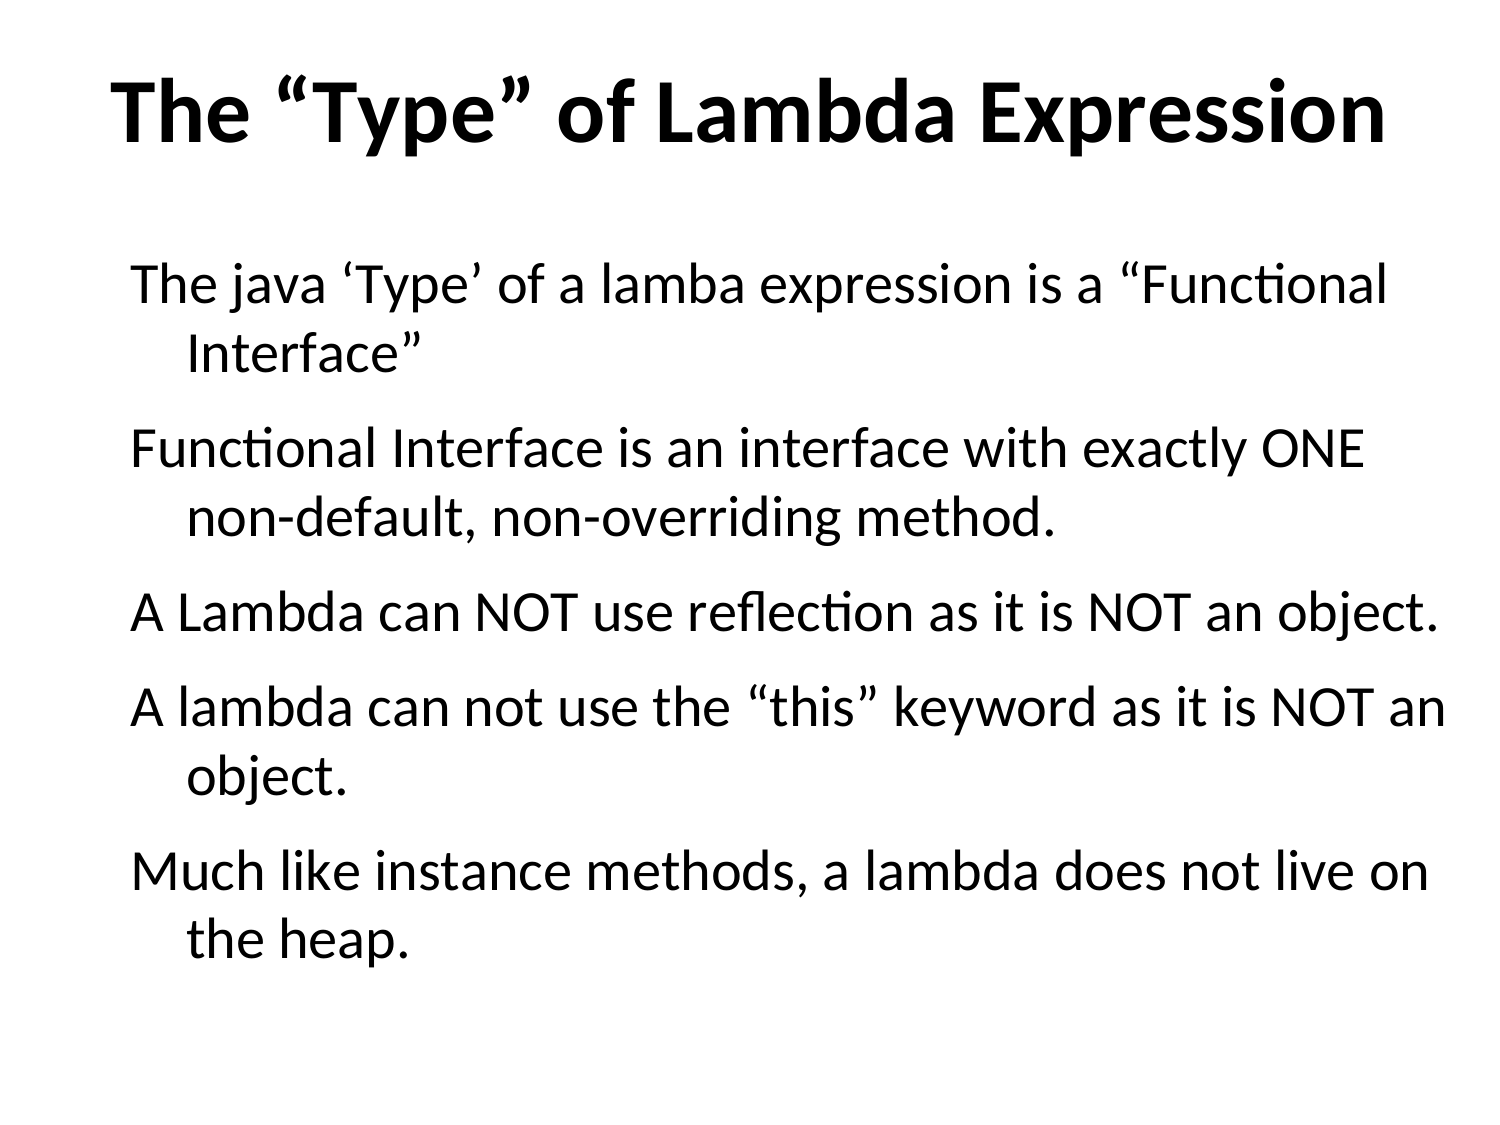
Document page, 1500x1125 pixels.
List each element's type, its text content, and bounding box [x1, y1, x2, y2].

list The java ‘Type’ of a lamba expression is a “Functional Interface” Functional Interface is an interface with exactly ONE non-default, non-overriding method. A Lambda can NOT use reflection as it is NOT an object. A lambda can not use the “this” keyword as it is NOT an object. Much like instance methods, a lambda does not live on the heap. [129, 247, 1450, 1119]
title The “Type” of Lambda Expression [75, 1, 1425, 220]
